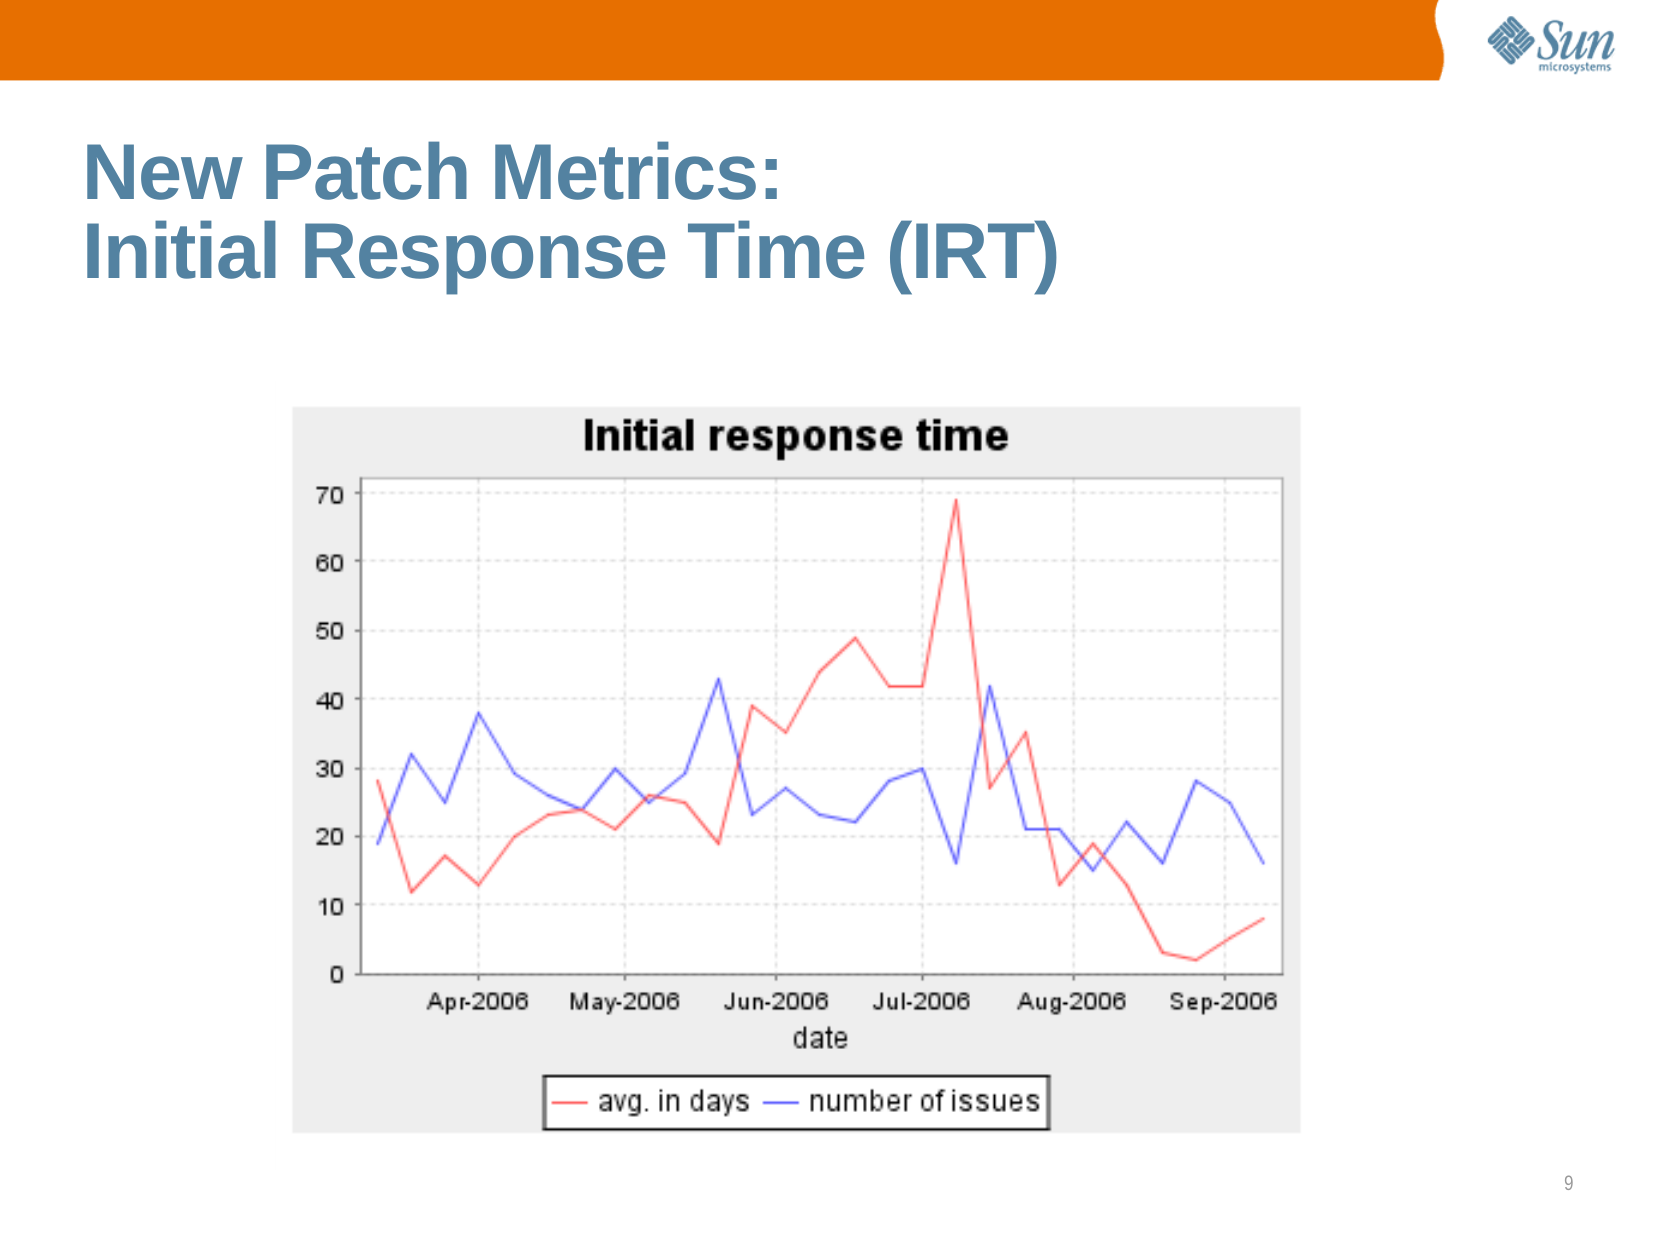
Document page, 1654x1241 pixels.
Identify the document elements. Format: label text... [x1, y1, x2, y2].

picture [274, 381, 1330, 1170]
title New Patch Metrics: Initial Response Time (IRT) [82, 135, 1585, 304]
picture [0, 0, 1654, 83]
